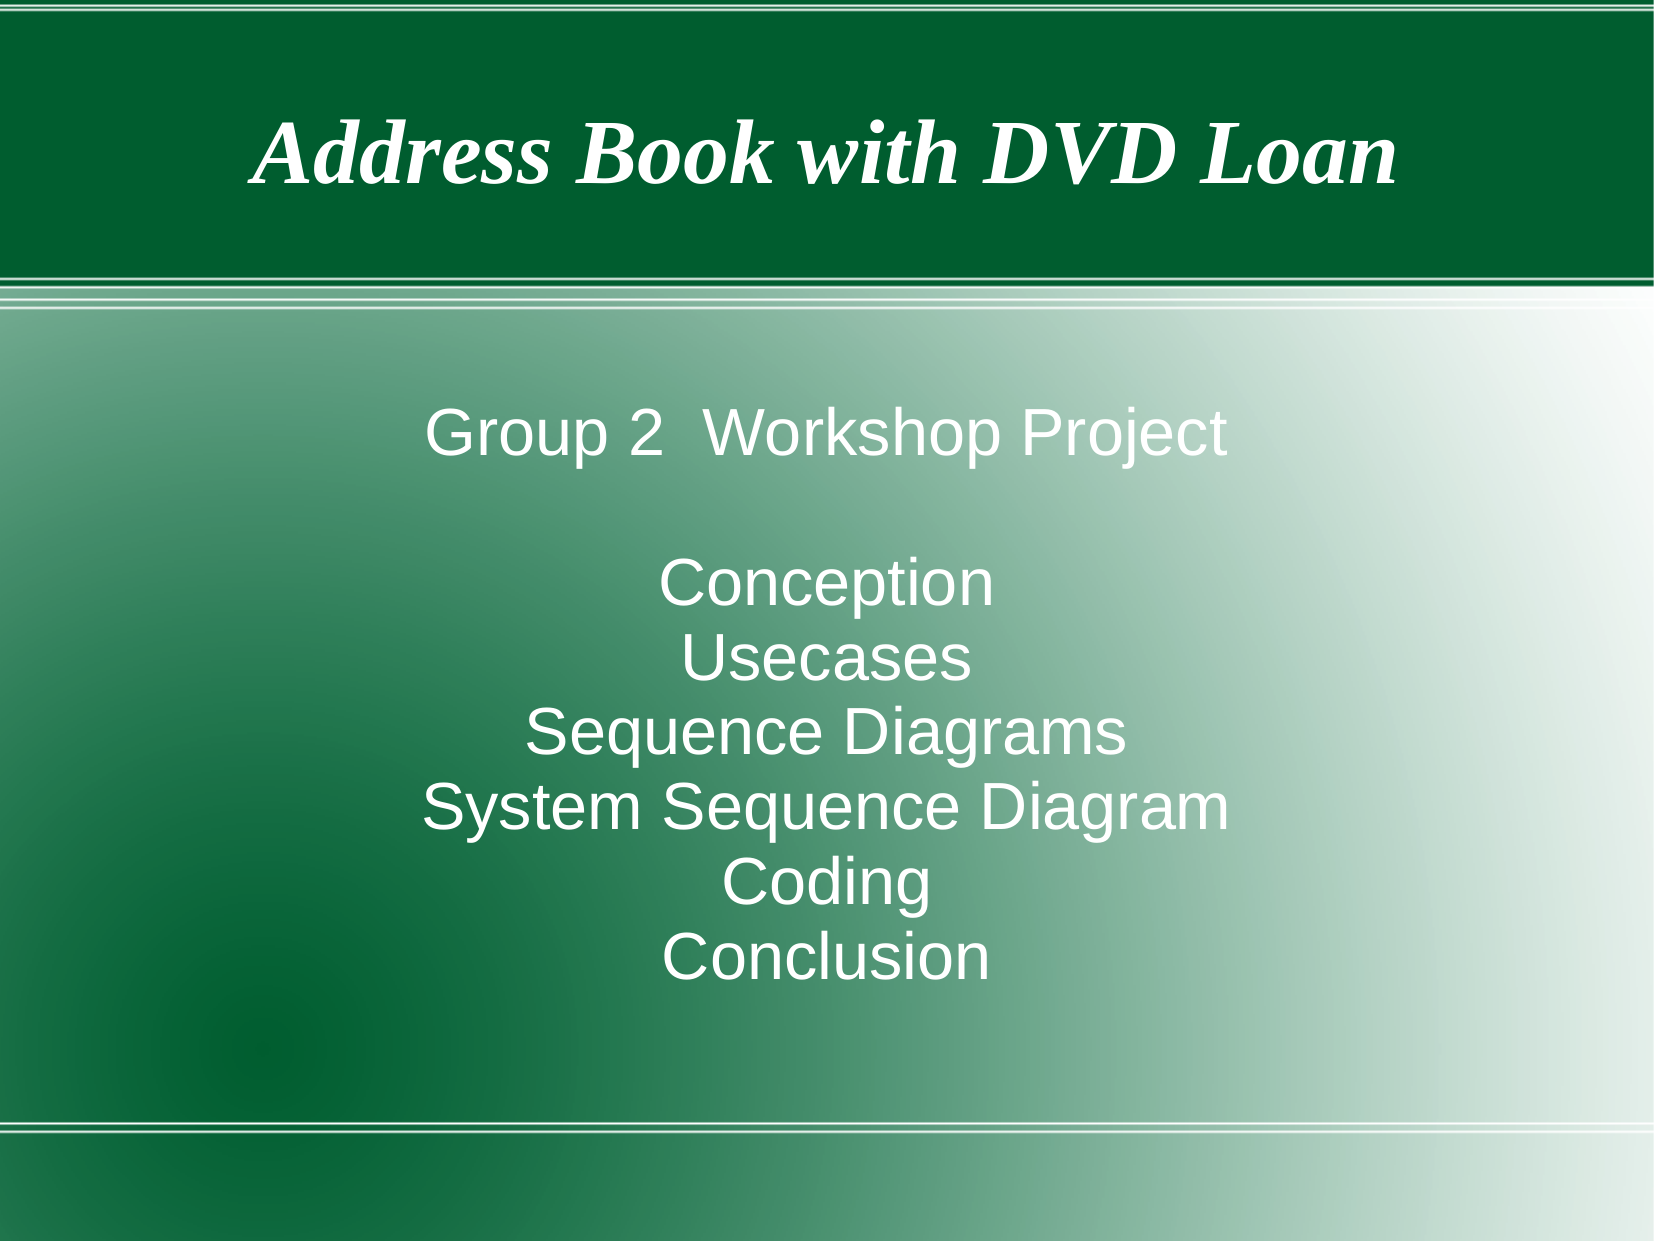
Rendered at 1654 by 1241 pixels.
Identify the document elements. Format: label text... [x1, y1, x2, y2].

picture [0, 0, 1654, 1241]
subtitle Group 2 Workshop Project Conception Usecases Sequence Diagrams System Sequence Diagram Coding Conclusion [82, 337, 1571, 1052]
title Address Book with DVD Loan [82, 49, 1571, 257]
